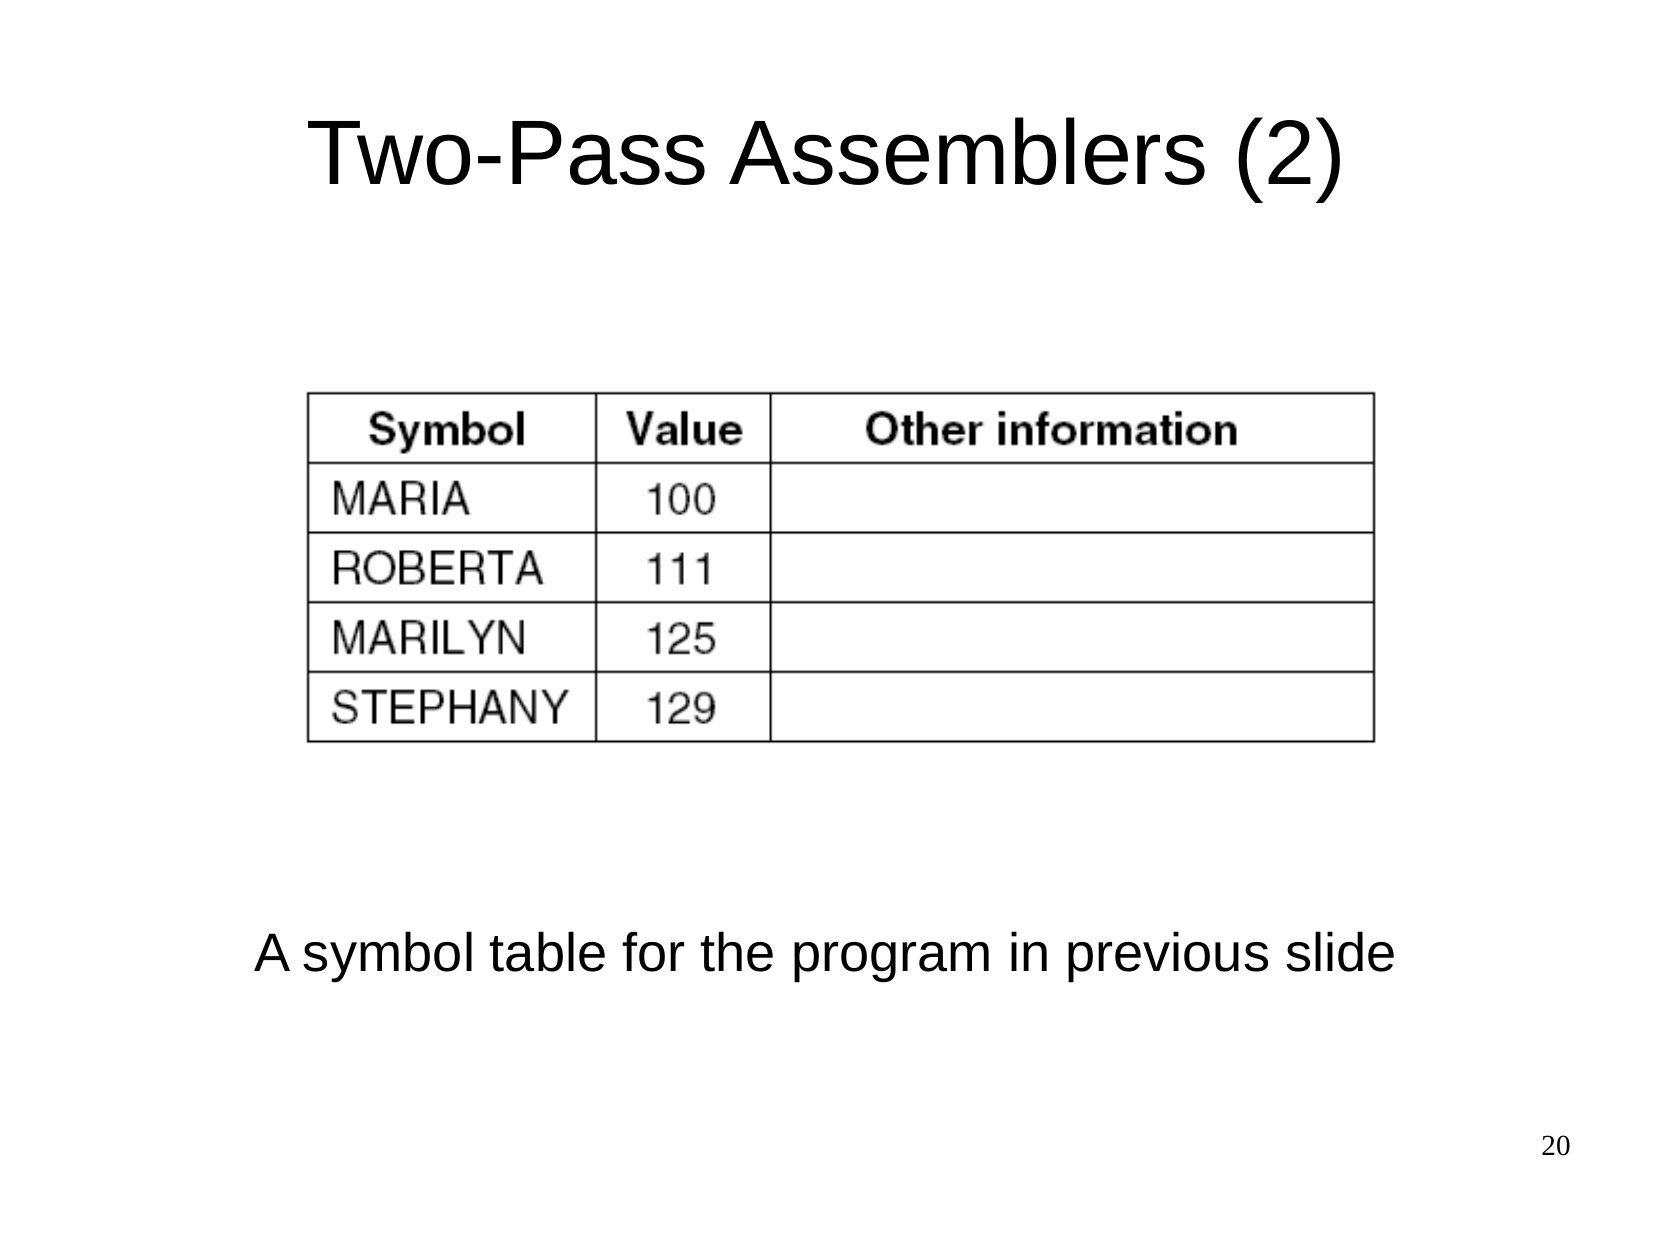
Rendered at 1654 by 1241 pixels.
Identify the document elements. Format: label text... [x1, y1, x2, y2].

picture [255, 359, 1424, 779]
text_box A symbol table for the program in previous slide [240, 915, 1471, 1111]
title Two-Pass Assemblers (2) [82, 49, 1571, 257]
